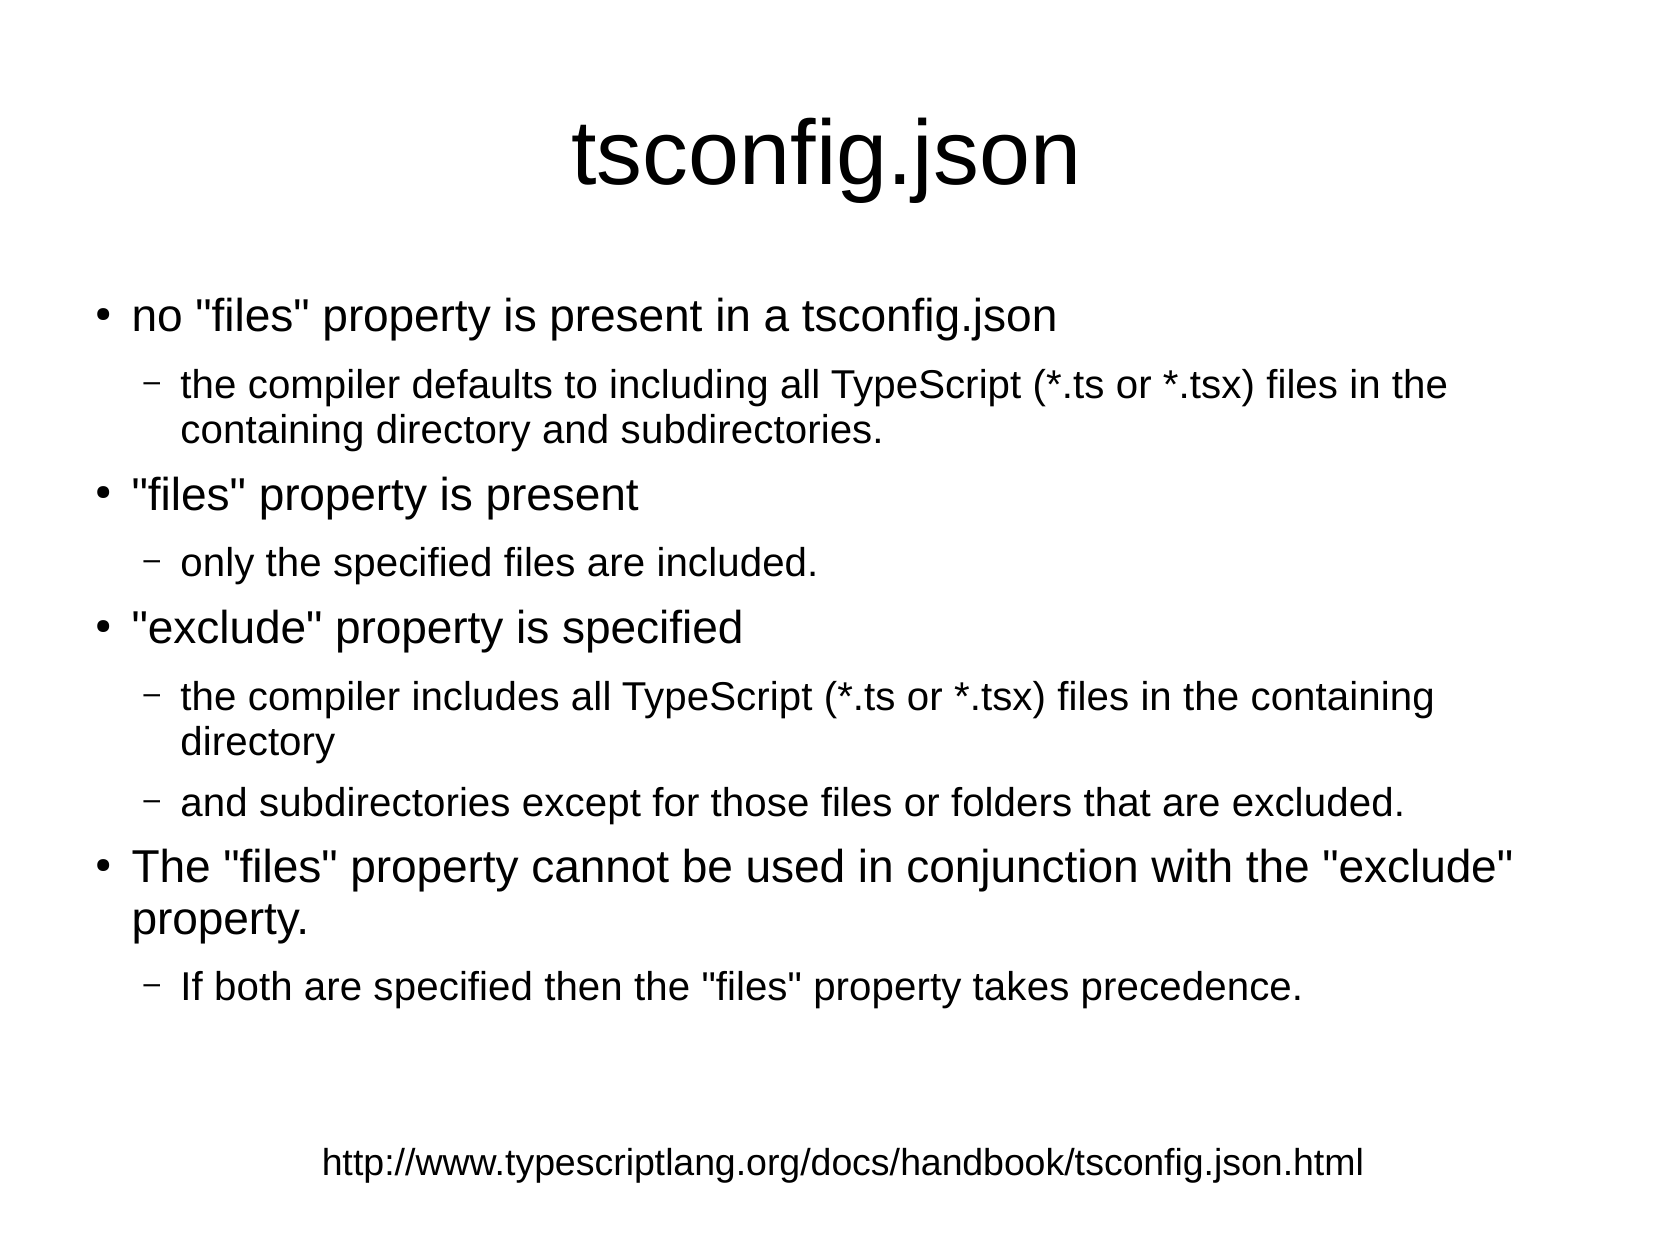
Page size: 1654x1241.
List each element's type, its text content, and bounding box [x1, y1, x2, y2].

list no "files" property is present in a tsconfig.json the compiler defaults to including all TypeScript (*.ts or *.tsx) files in the containing directory and subdirectories. "files" property is present only the specified files are included. "exclude" property is specified the compiler includes all TypeScript (*.ts or *.tsx) files in the containing directory and subdirectories except for those files or folders that are excluded. The "files" property cannot be used in conjunction with the "exclude" property. If both are specified then the "files" property takes precedence. [82, 290, 1571, 1010]
title tsconfig.json [82, 49, 1571, 257]
text_box http://www.typescriptlang.org/docs/handbook/tsconfig.json.html [307, 1133, 1379, 1191]
